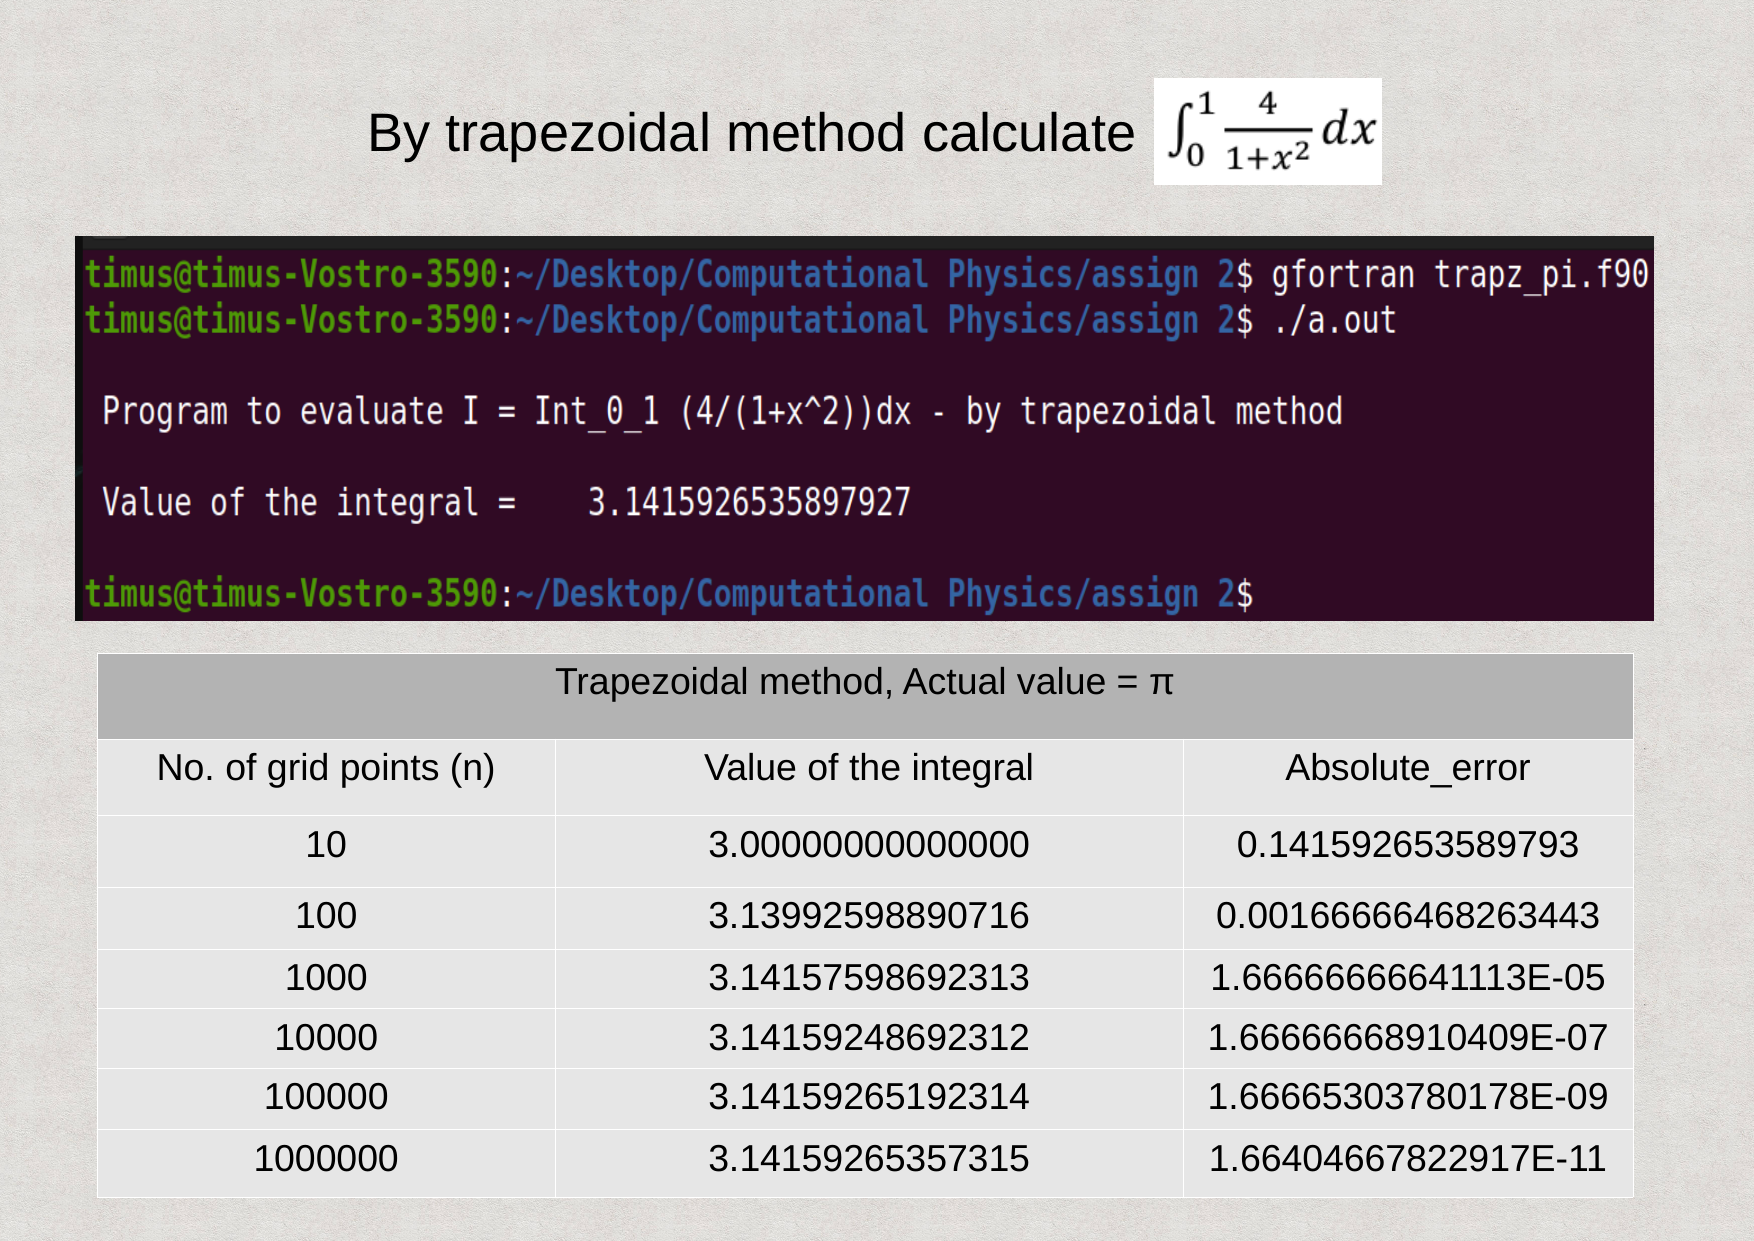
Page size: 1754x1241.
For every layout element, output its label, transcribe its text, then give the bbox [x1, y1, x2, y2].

table_cell 1.66666668910409E-07 [1184, 1009, 1633, 1068]
table_cell 3.00000000000000 [556, 816, 1183, 887]
table_cell 0.00166666468263443 [1184, 888, 1633, 949]
picture [1154, 78, 1382, 185]
table_cell 3.14159265357315 [556, 1130, 1183, 1197]
title By trapezoidal method calculate [0, 59, 1549, 267]
table_cell Absolute_error [1184, 740, 1633, 815]
table_header Trapezoidal method, Actual value = π [98, 654, 1633, 739]
table_cell 100000 [98, 1069, 555, 1129]
table_cell 10 [98, 816, 555, 887]
table_cell 100 [98, 888, 555, 949]
table_cell 1.66666666641113E-05 [1184, 950, 1633, 1008]
table_cell 1000000 [98, 1130, 555, 1197]
table_cell 3.14159265192314 [556, 1069, 1183, 1129]
table_cell 3.14159248692312 [556, 1009, 1183, 1068]
table_cell 0.141592653589793 [1184, 816, 1633, 887]
table_cell No. of grid points (n) [98, 740, 555, 815]
table_cell 1000 [98, 950, 555, 1008]
table_cell 1.66665303780178E-09 [1184, 1069, 1633, 1129]
picture [0, 0, 1754, 1241]
table_cell Value of the integral [556, 740, 1183, 815]
table_cell 3.13992598890716 [556, 888, 1183, 949]
table_cell 3.14157598692313 [556, 950, 1183, 1008]
table_cell 1.66404667822917E-11 [1184, 1130, 1633, 1197]
table_cell 10000 [98, 1009, 555, 1068]
